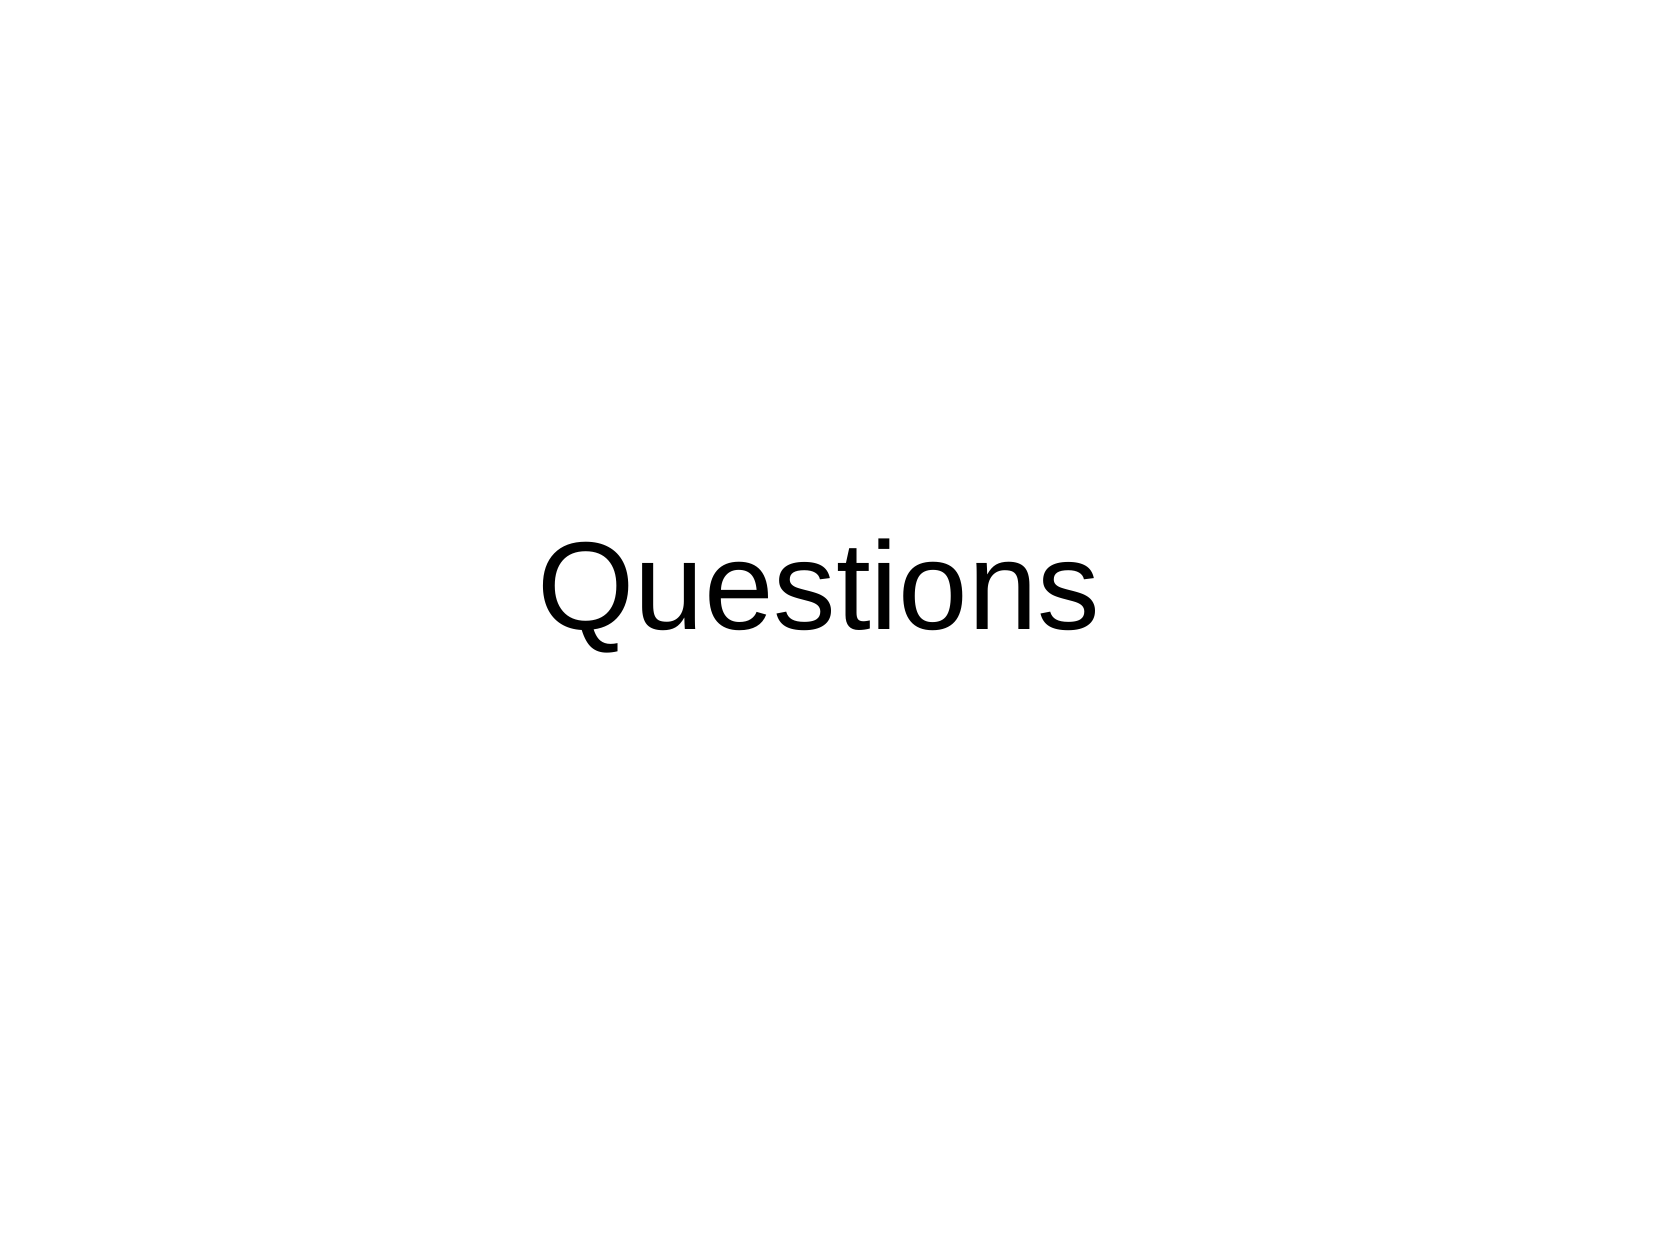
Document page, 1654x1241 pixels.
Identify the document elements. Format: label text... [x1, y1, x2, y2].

title Questions [75, 482, 1564, 691]
